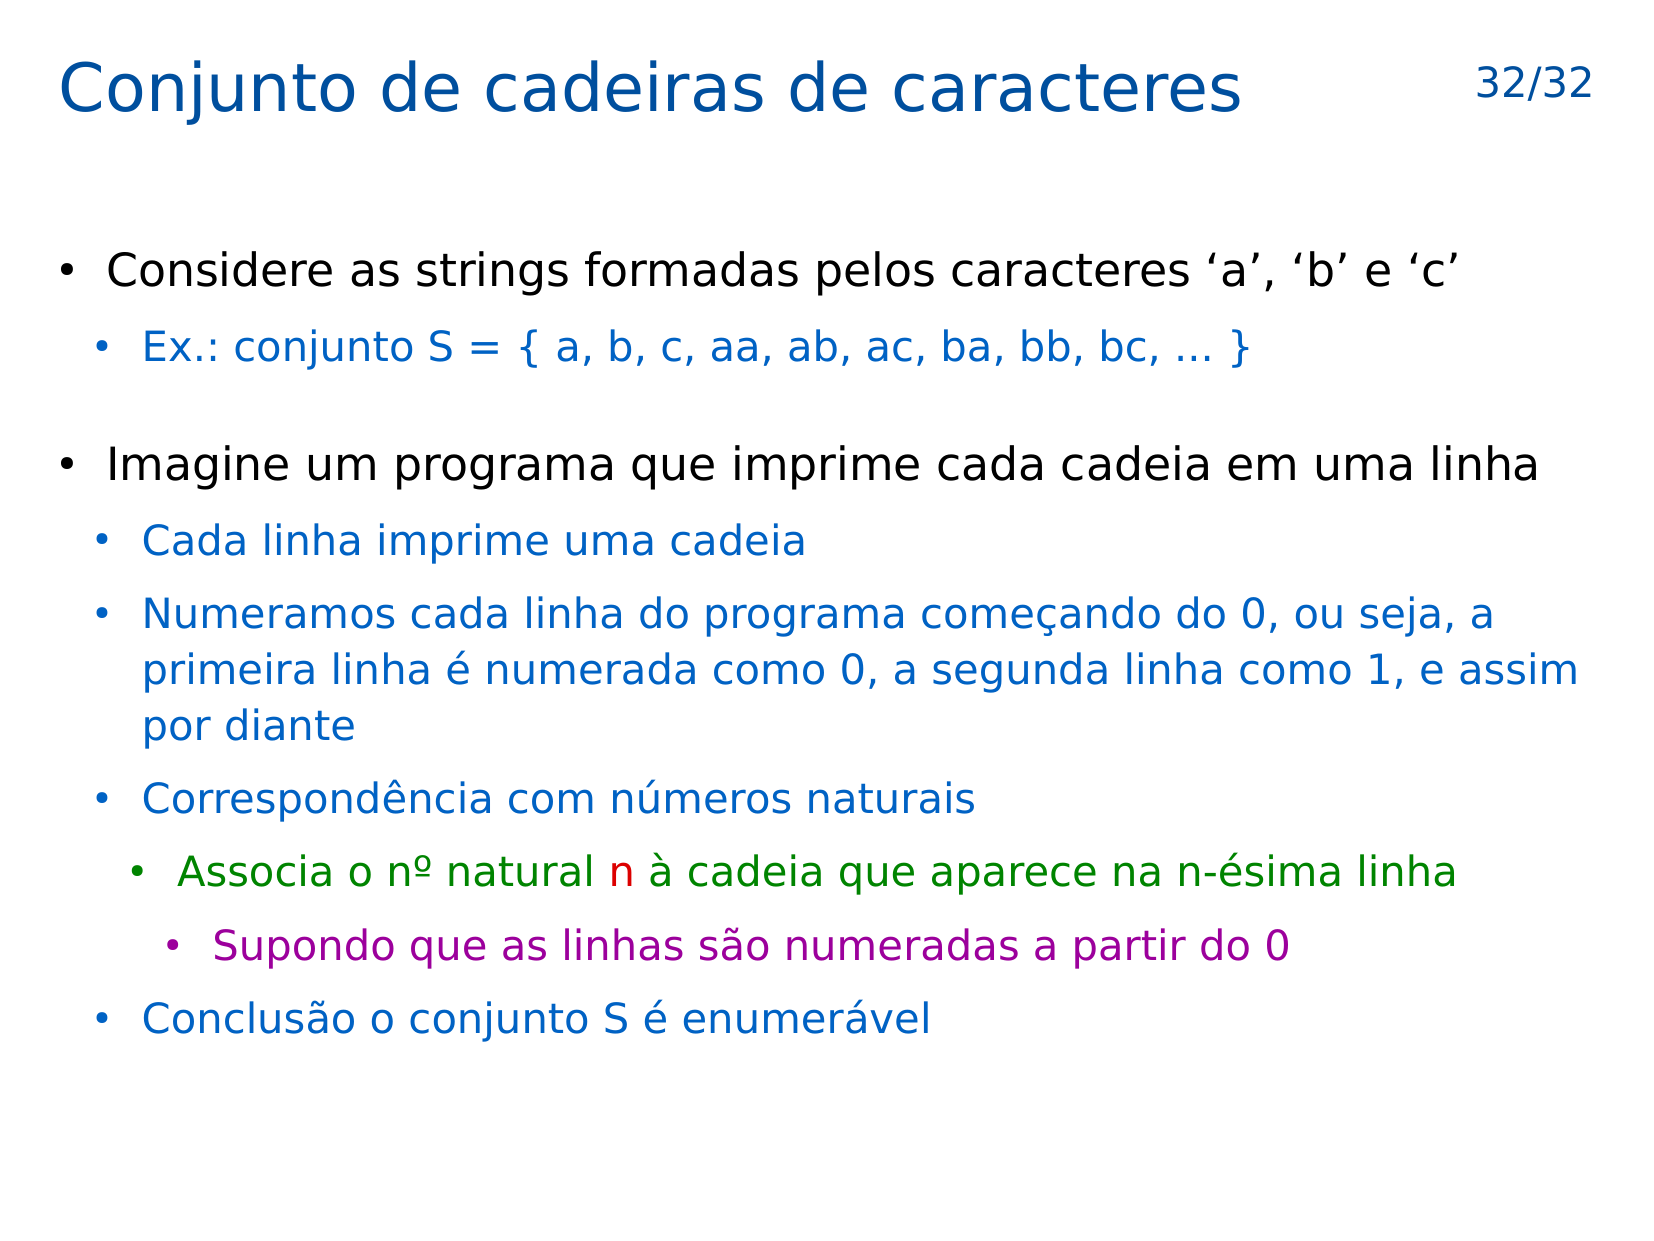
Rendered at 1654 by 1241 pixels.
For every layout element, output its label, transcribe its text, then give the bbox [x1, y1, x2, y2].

list Considere as strings formadas pelos caracteres ‘a’, ‘b’ e ‘c’ Ex.: conjunto S = { a, b, c, aa, ab, ac, ba, bb, bc, ... } Imagine um programa que imprime cada cadeia em uma linha Cada linha imprime uma cadeia Numeramos cada linha do programa começando do 0, ou seja, a primeira linha é numerada como 0, a segunda linha como 1, e assim por diante Correspondência com números naturais Associa o nº natural n à cadeia que aparece na n-ésima linha Supondo que as linhas são numeradas a partir do 0 Conclusão o conjunto S é enumerável [59, 236, 1595, 1211]
title Conjunto de cadeiras de caracteres [59, 29, 1625, 148]
